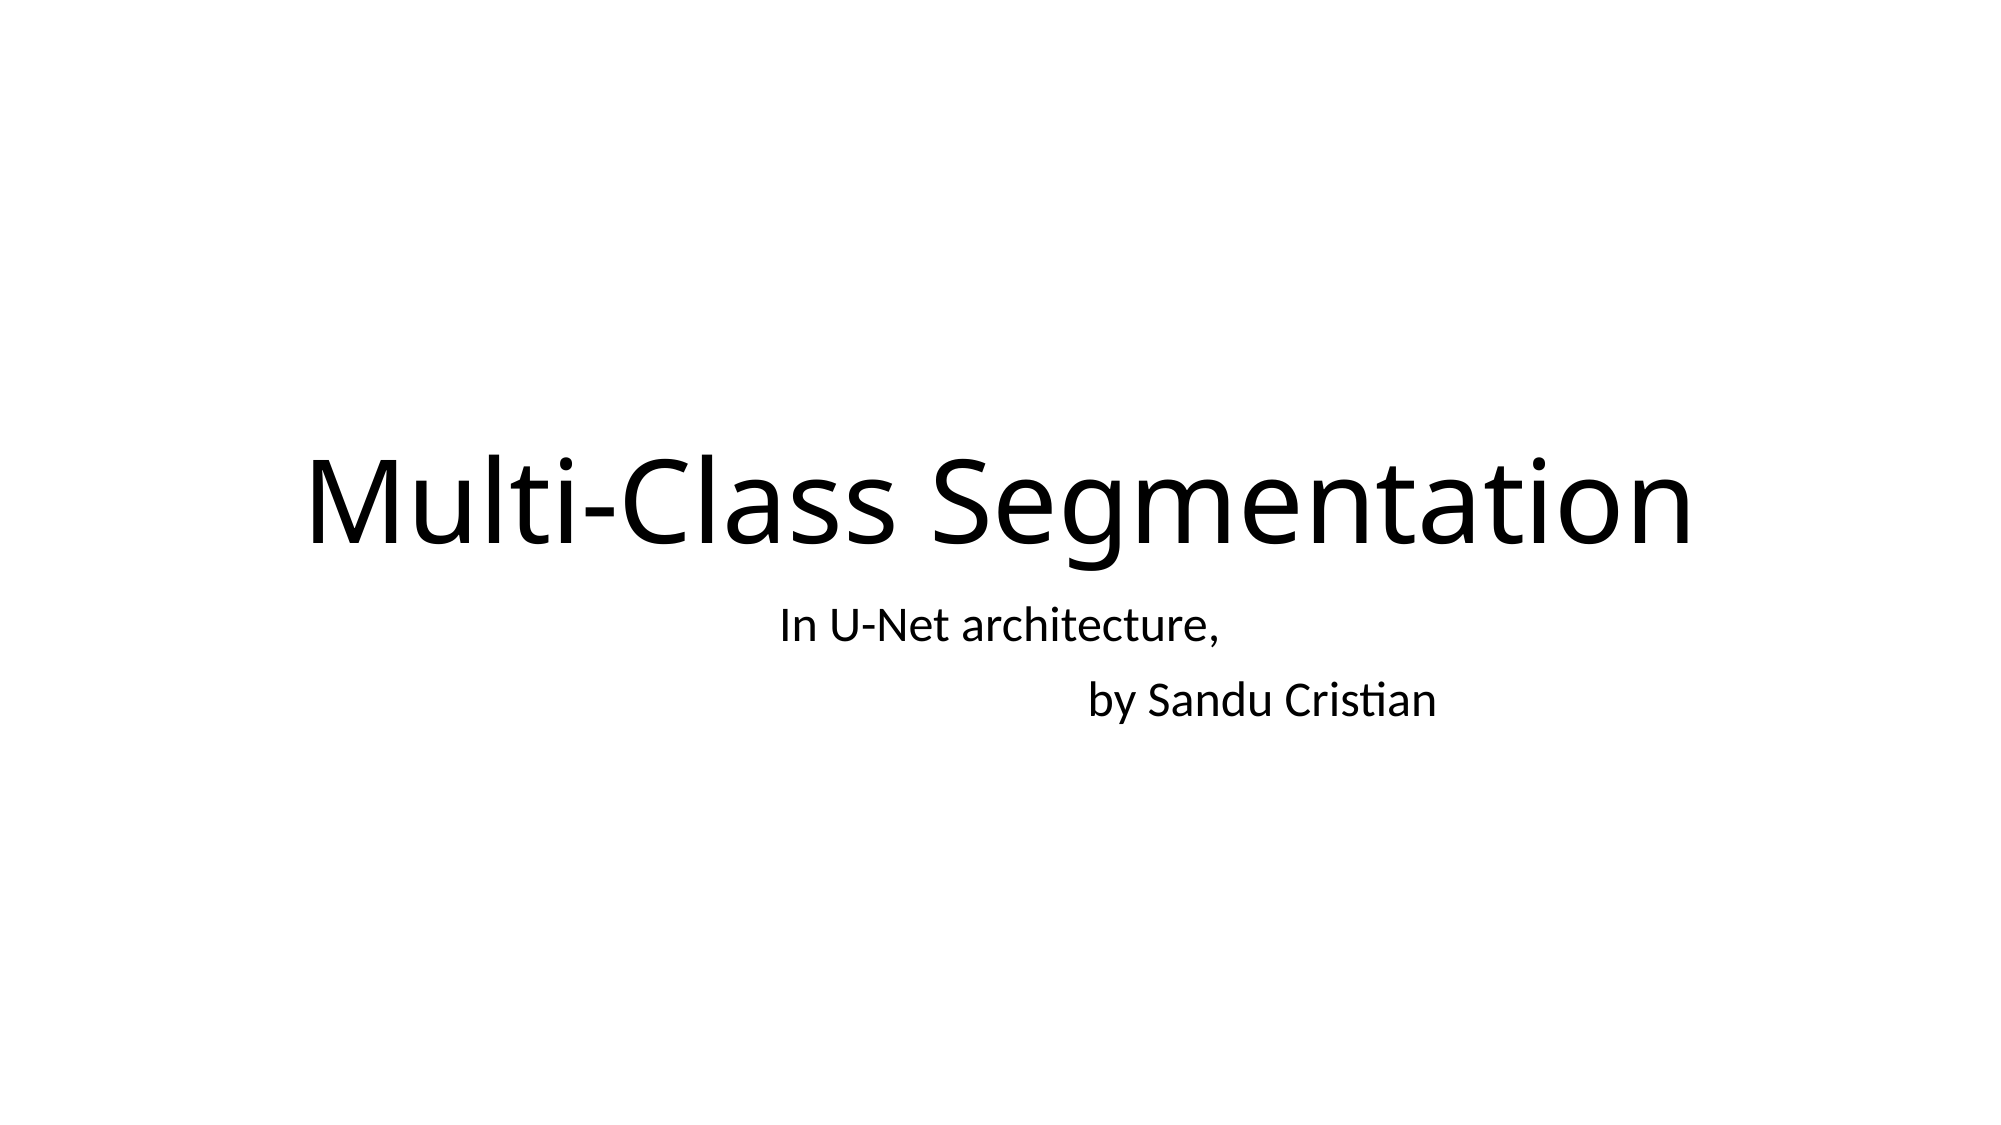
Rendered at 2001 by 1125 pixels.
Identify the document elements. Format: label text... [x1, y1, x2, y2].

title Multi-Class Segmentation [249, 324, 1750, 576]
subtitle In U-Net architecture, by Sandu Cristian [249, 590, 1750, 863]
